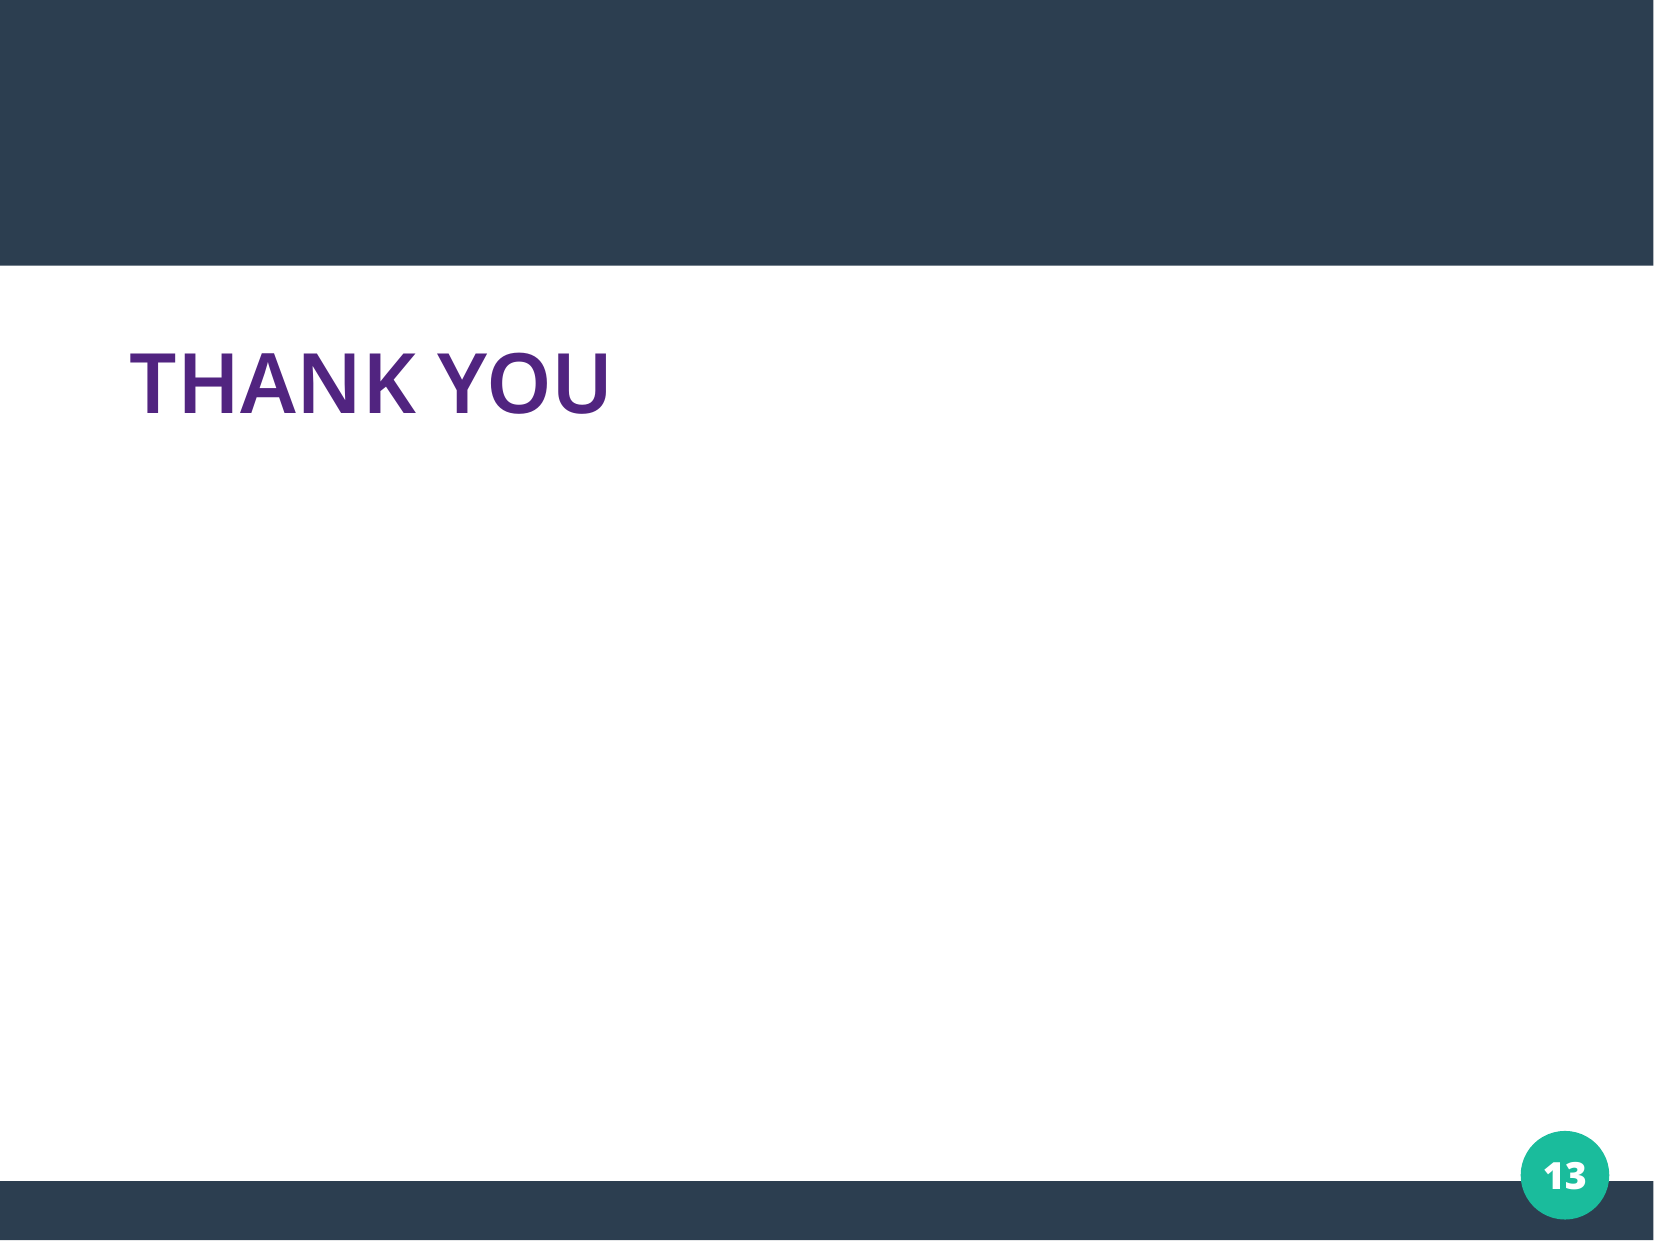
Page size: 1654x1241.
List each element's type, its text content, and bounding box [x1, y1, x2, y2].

list THANK YOU [59, 324, 1595, 1152]
